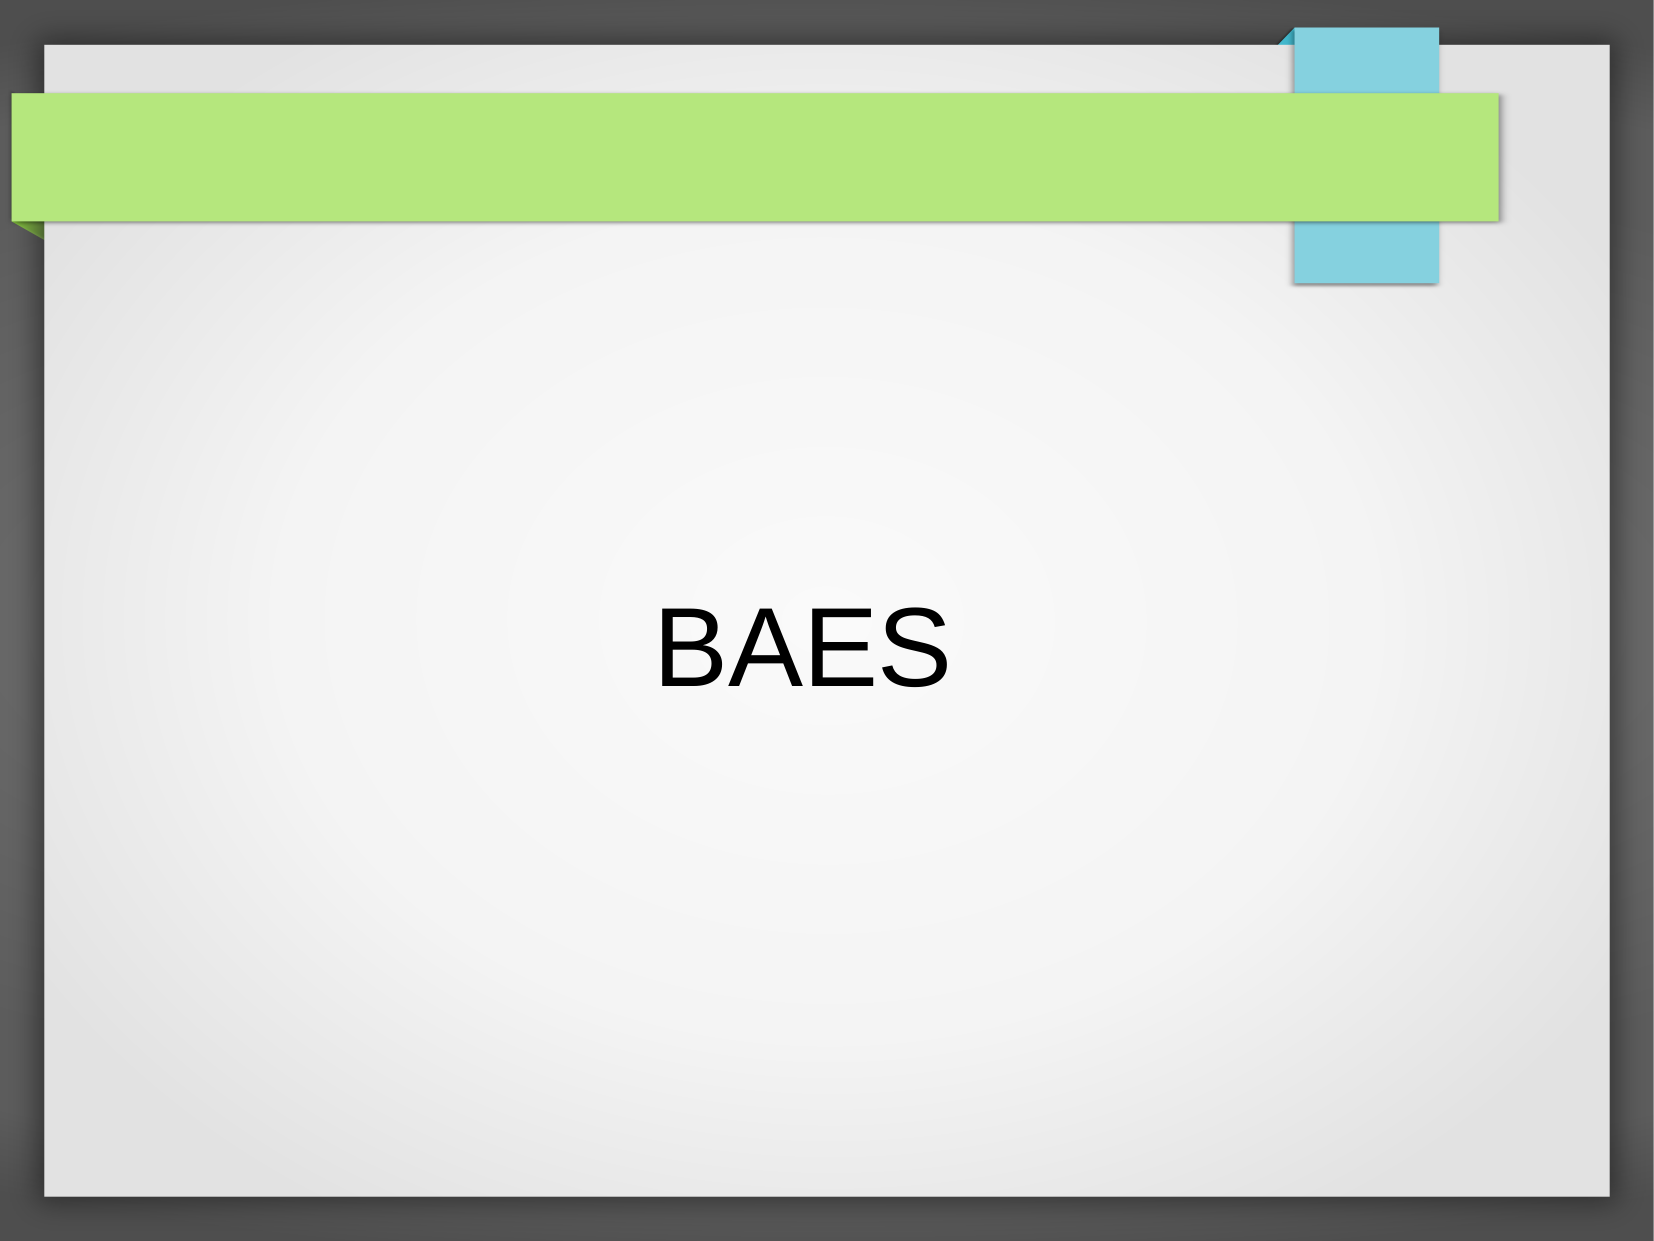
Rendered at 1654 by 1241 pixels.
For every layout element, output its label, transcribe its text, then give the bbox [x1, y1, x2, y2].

subtitle BAES [212, 373, 1394, 922]
picture [0, 0, 1654, 1241]
